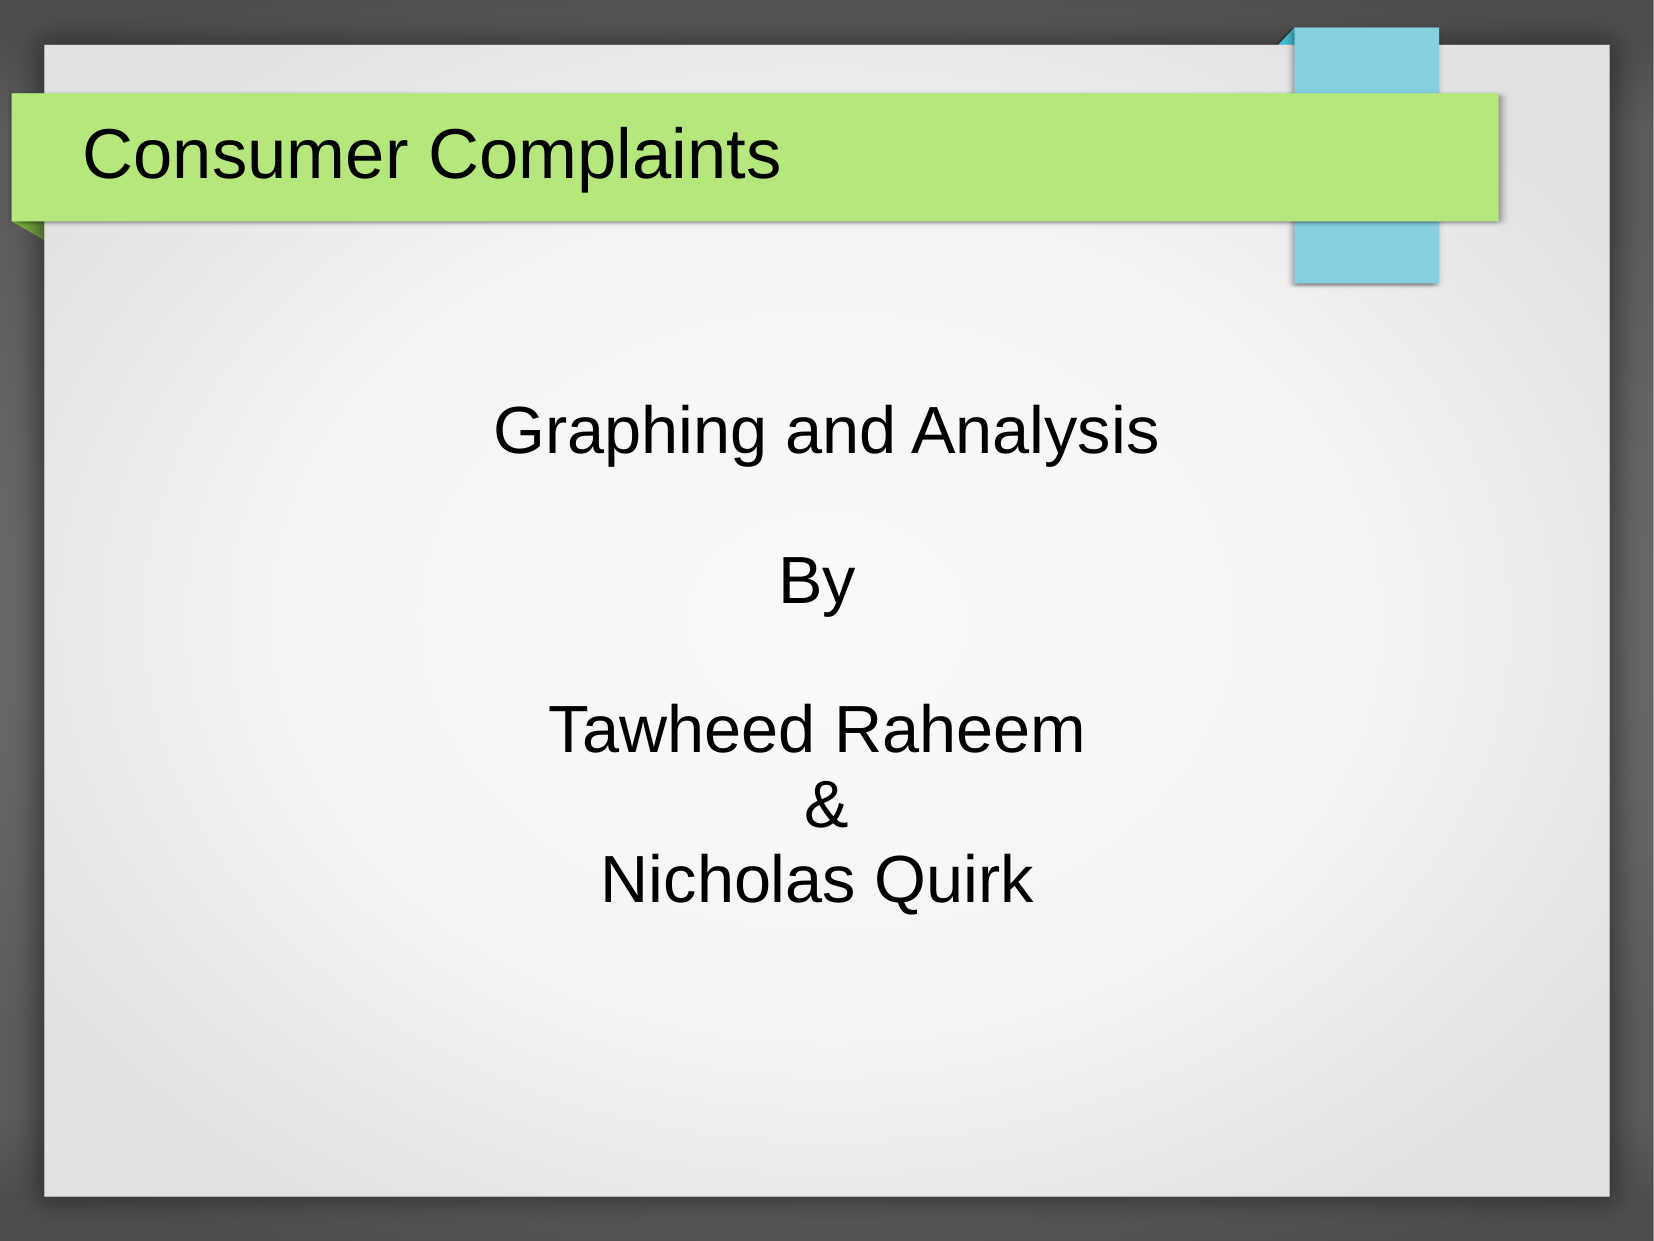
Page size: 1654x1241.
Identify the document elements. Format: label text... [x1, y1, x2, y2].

title Consumer Complaints [82, 94, 1264, 213]
picture [0, 0, 1654, 1241]
subtitle Graphing and Analysis By Tawheed Raheem & Nicholas Quirk [82, 295, 1571, 1015]
